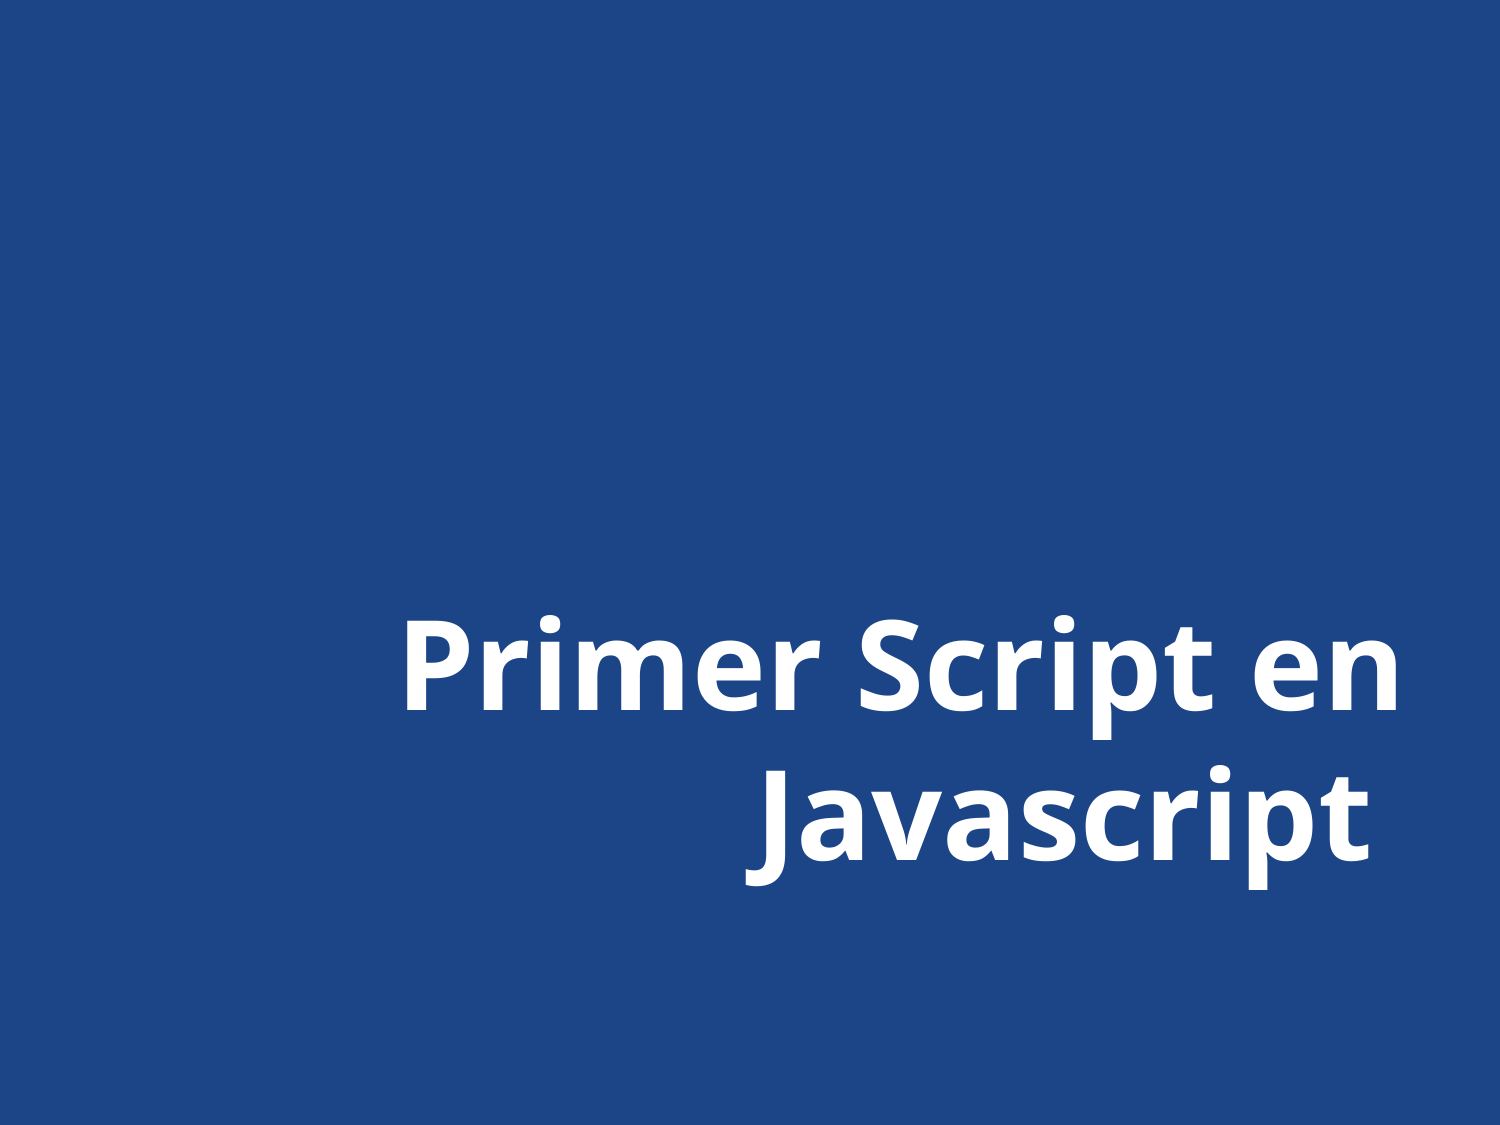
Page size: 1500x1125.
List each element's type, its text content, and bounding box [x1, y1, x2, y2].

title Primer Script en Javascript [146, 280, 1422, 901]
